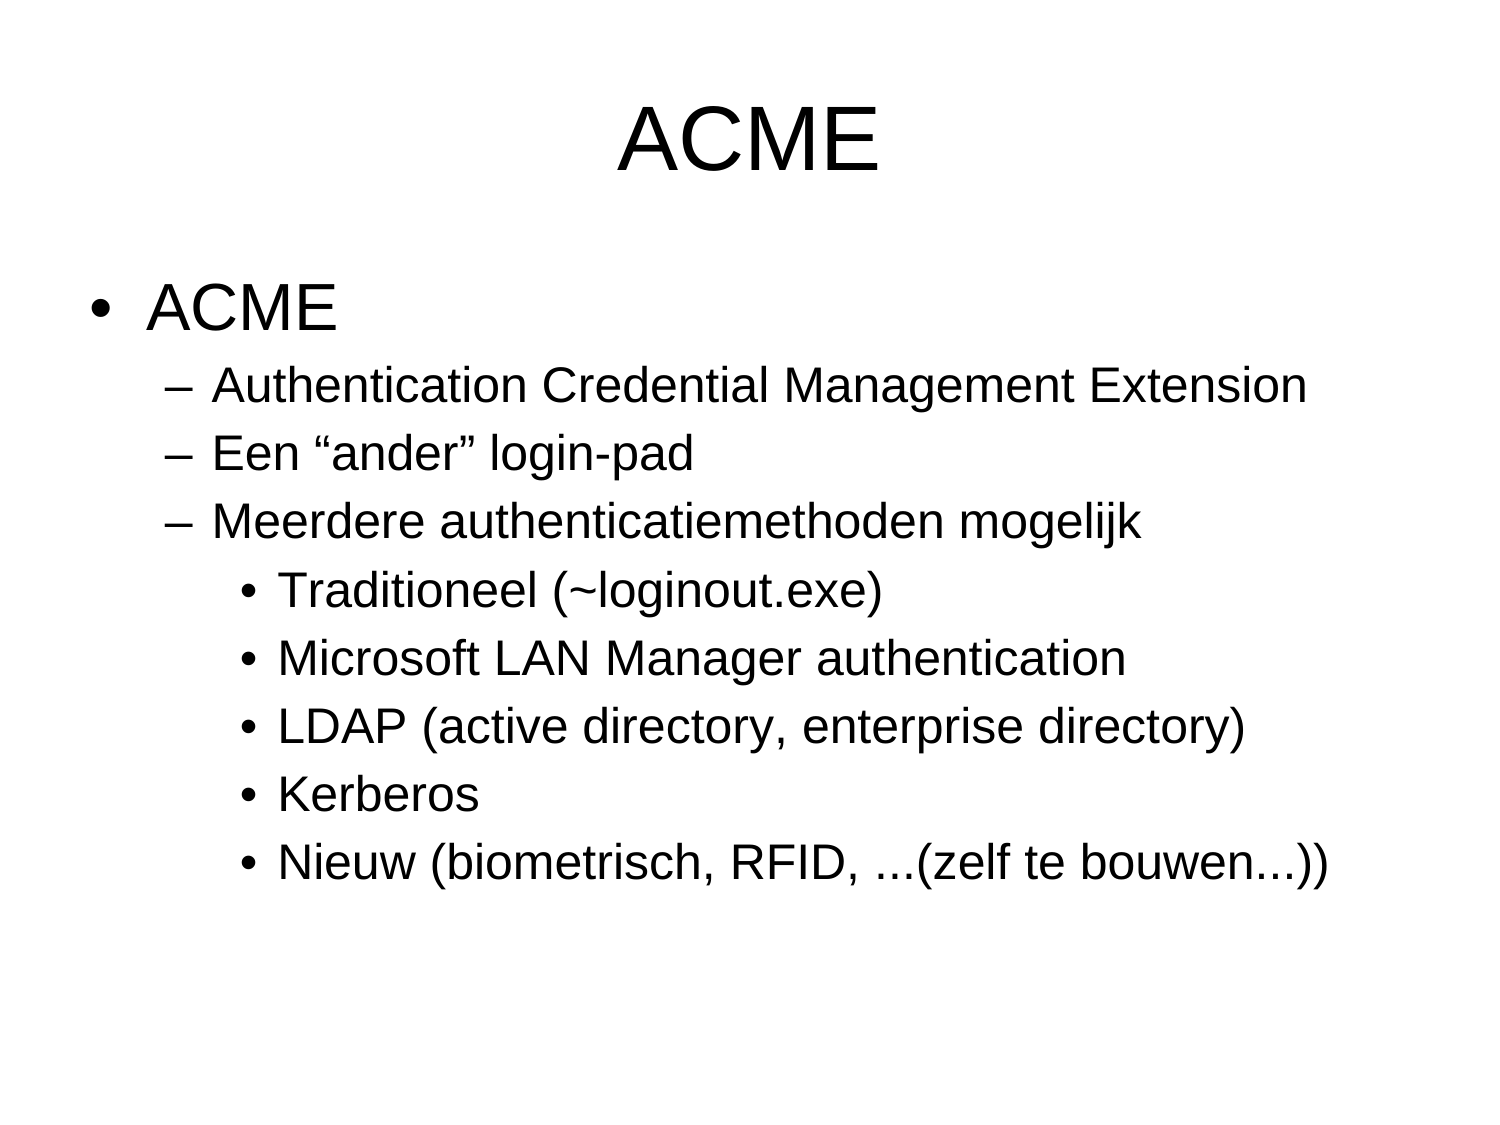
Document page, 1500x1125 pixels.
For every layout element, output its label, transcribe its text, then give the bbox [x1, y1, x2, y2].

list ACME Authentication Credential Management Extension Een “ander” login-pad Meerdere authenticatiemethoden mogelijk Traditioneel (~loginout.exe) Microsoft LAN Manager authentication LDAP (active directory, enterprise directory) Kerberos Nieuw (biometrisch, RFID, ...(zelf te bouwen...)) [75, 262, 1426, 1006]
title ACME [75, 45, 1426, 233]
